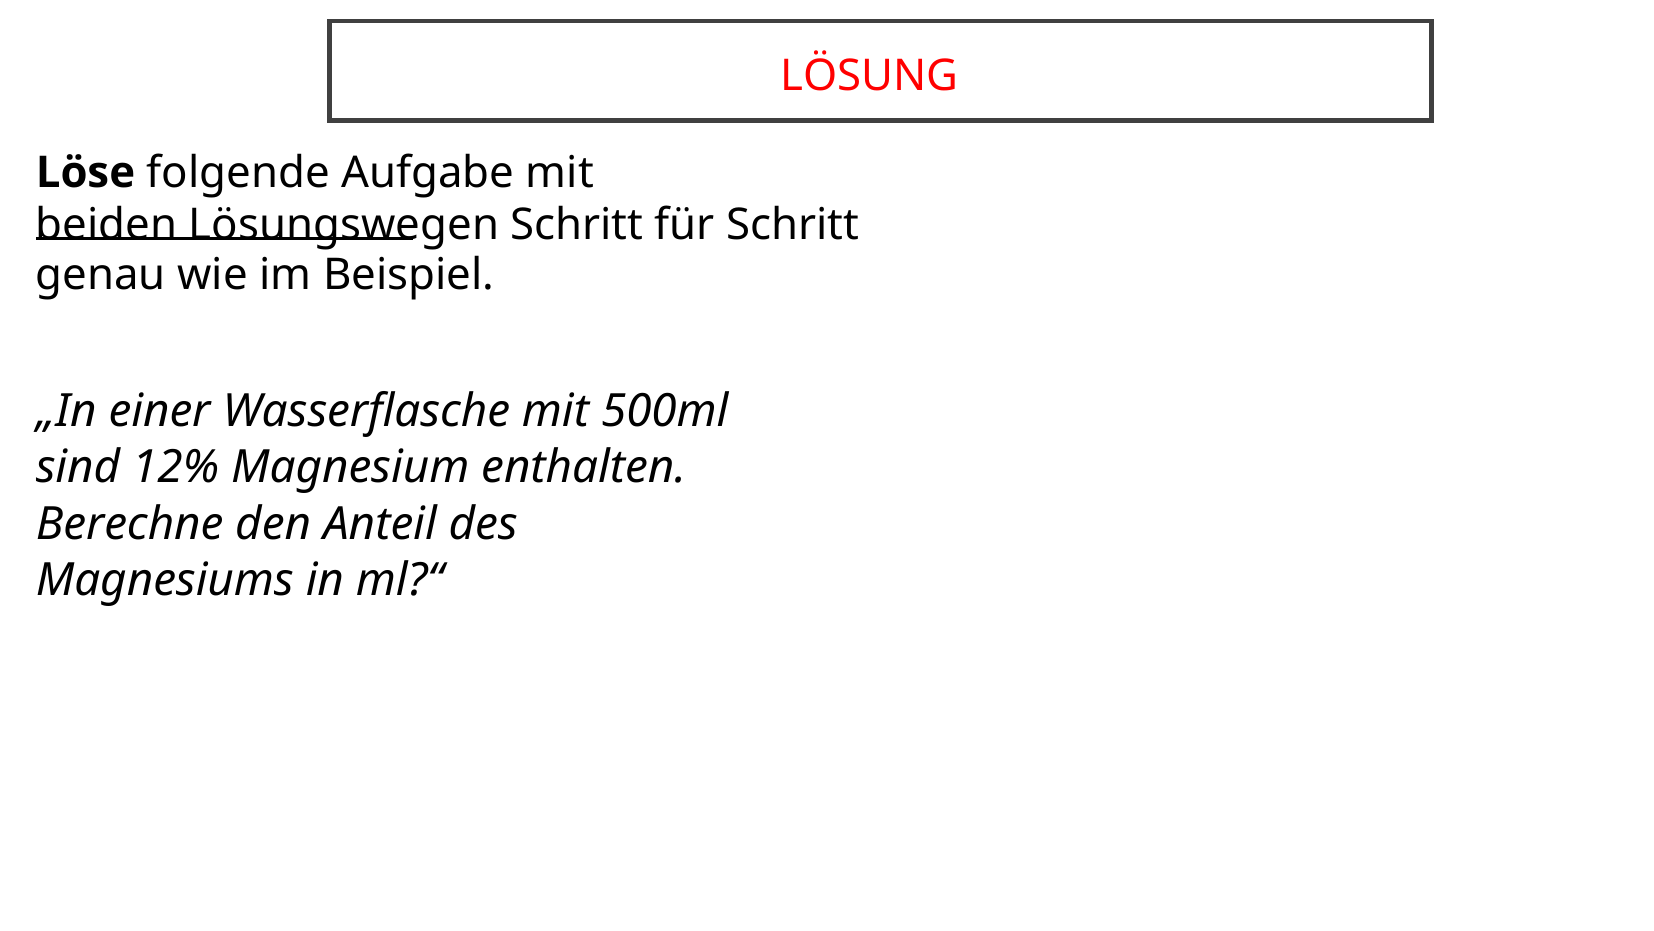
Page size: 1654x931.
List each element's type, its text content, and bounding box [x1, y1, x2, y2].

text_box sind 12% Magnesium enthalten. [35, 433, 774, 488]
text_box genau wie im Beispiel. [35, 242, 530, 294]
text_box LÖSUNG [780, 43, 966, 95]
text_box Magnesiums in ml?“ [35, 546, 500, 600]
text_box [530, 176, 1428, 275]
text_box beiden Lösungswegen Schritt für Schritt [35, 192, 931, 244]
text_box Berechne den Anteil des [35, 490, 612, 544]
text_box „In einer Wasserflasche mit 500ml [35, 377, 843, 432]
text_box Löse folgende Aufgabe mit [35, 140, 652, 192]
